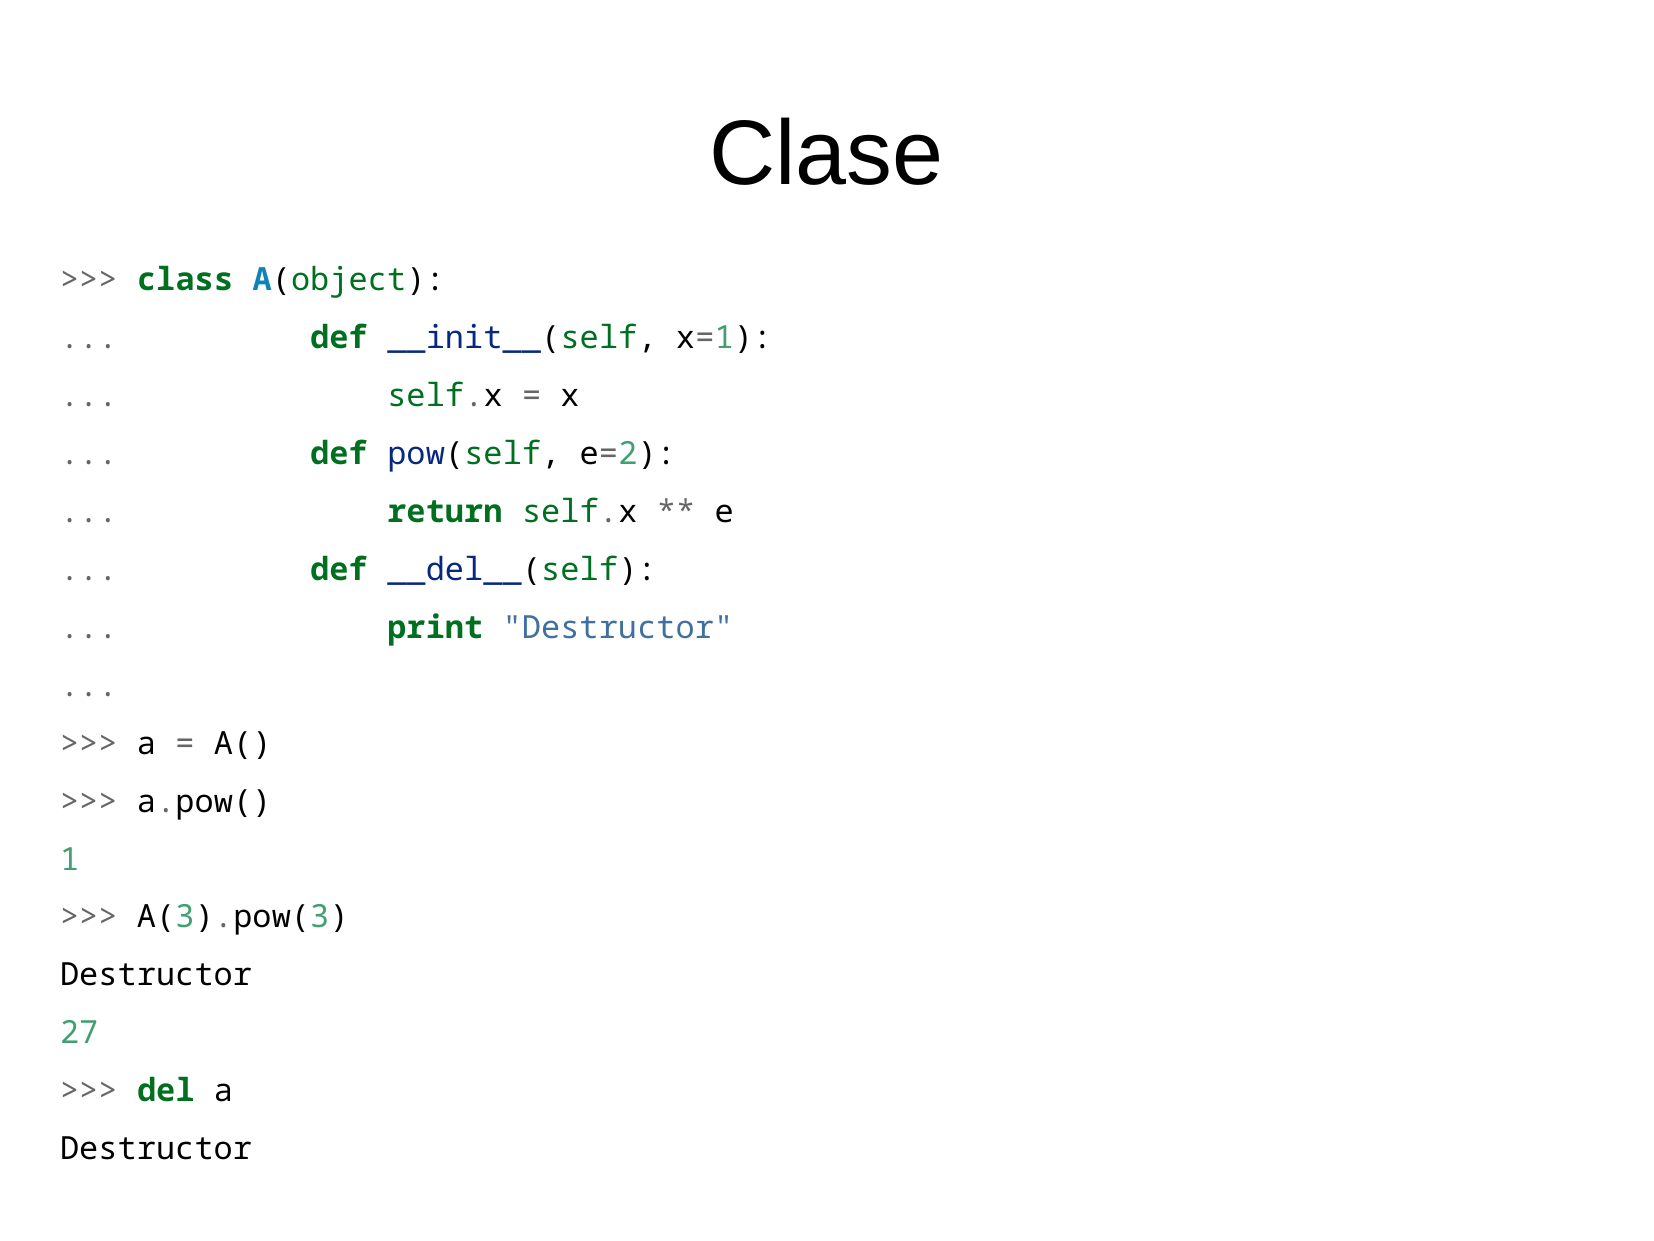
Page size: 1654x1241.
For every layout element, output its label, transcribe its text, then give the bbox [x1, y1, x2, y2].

list >>> class A(object): ... def __init__(self, x=1): ... self.x = x ... def pow(self, e=2): ... return self.x ** e ... def __del__(self): ... print "Destructor" ... >>> a = A() >>> a.pow() 1 >>> A(3).pow(3) Destructor 27 >>> del a Destructor [60, 256, 1606, 1186]
title Clase [82, 49, 1571, 256]
